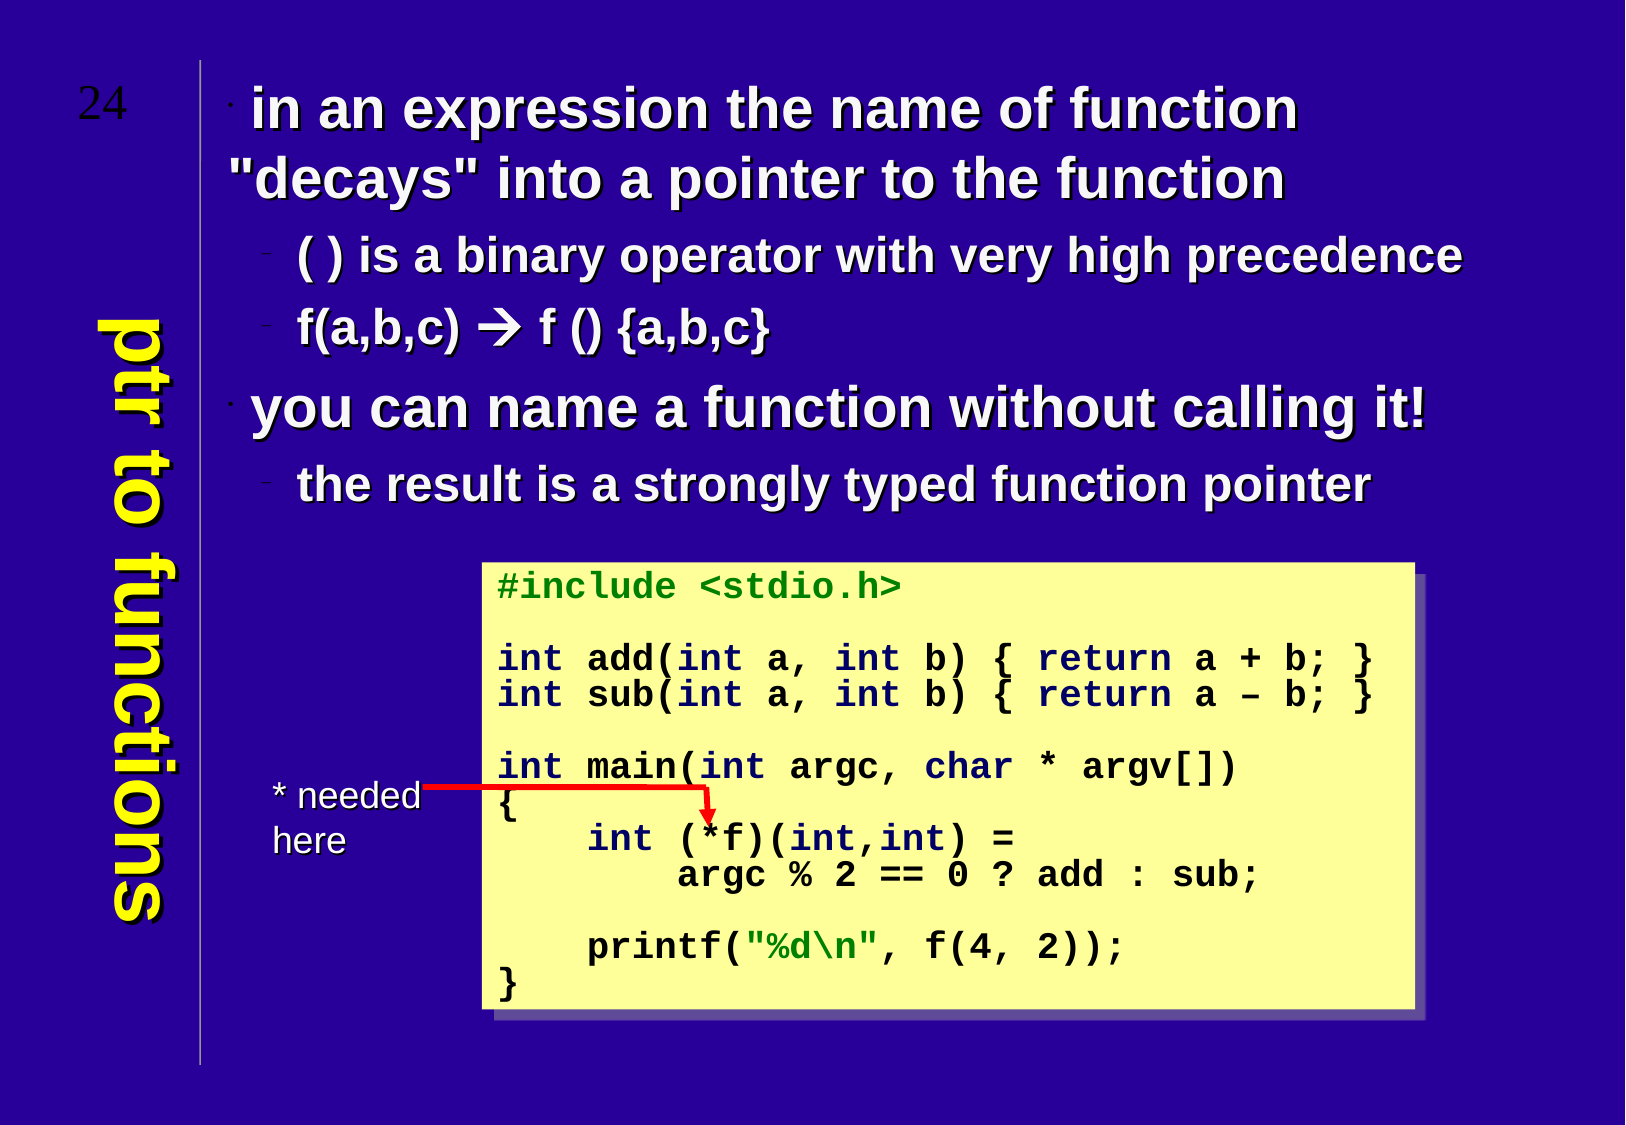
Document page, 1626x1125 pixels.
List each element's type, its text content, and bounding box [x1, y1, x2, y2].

list in an expression the name of function "decays" into a pointer to the function ( ) is a binary operator with very high precedence f(a,b,c)  f () {a,b,c} you can name a function without calling it! the result is a strongly typed function pointer [212, 62, 1550, 1063]
title ptr to functions [59, 118, 207, 1123]
text_box * needed here [257, 763, 447, 869]
text_box #include <stdio.h> int add(int a, int b) { return a + b; } int sub(int a, int b) { return a – b; } int main(int argc, char * argv[]) { int (*f)(int,int) = argc % 2 == 0 ? add : sub; printf("%d\n", f(4, 2)); } [481, 562, 1416, 1010]
